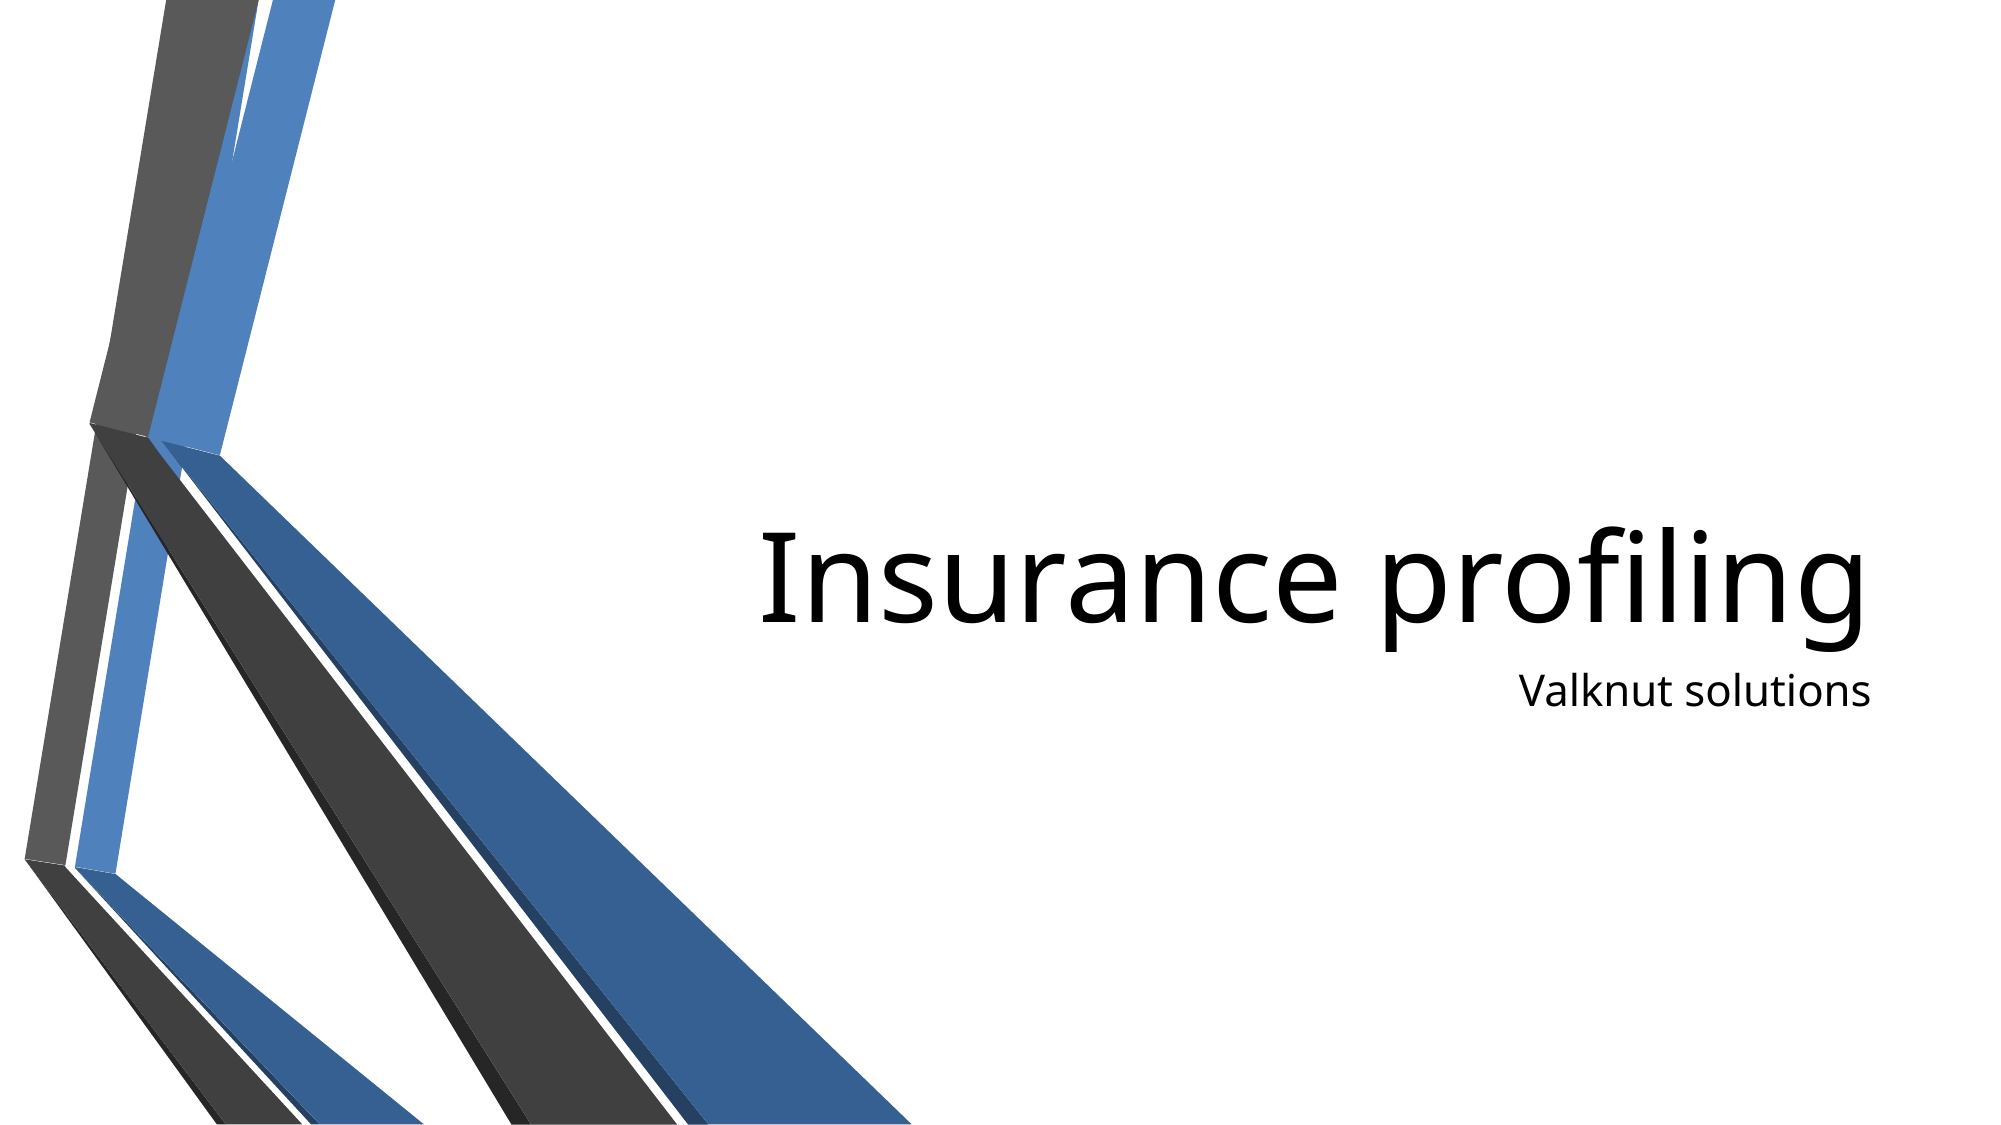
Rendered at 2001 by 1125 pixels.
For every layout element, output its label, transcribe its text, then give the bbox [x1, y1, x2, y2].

text_box Insurance profiling [480, 226, 1887, 656]
text_box Valknut solutions [740, 655, 1887, 883]
